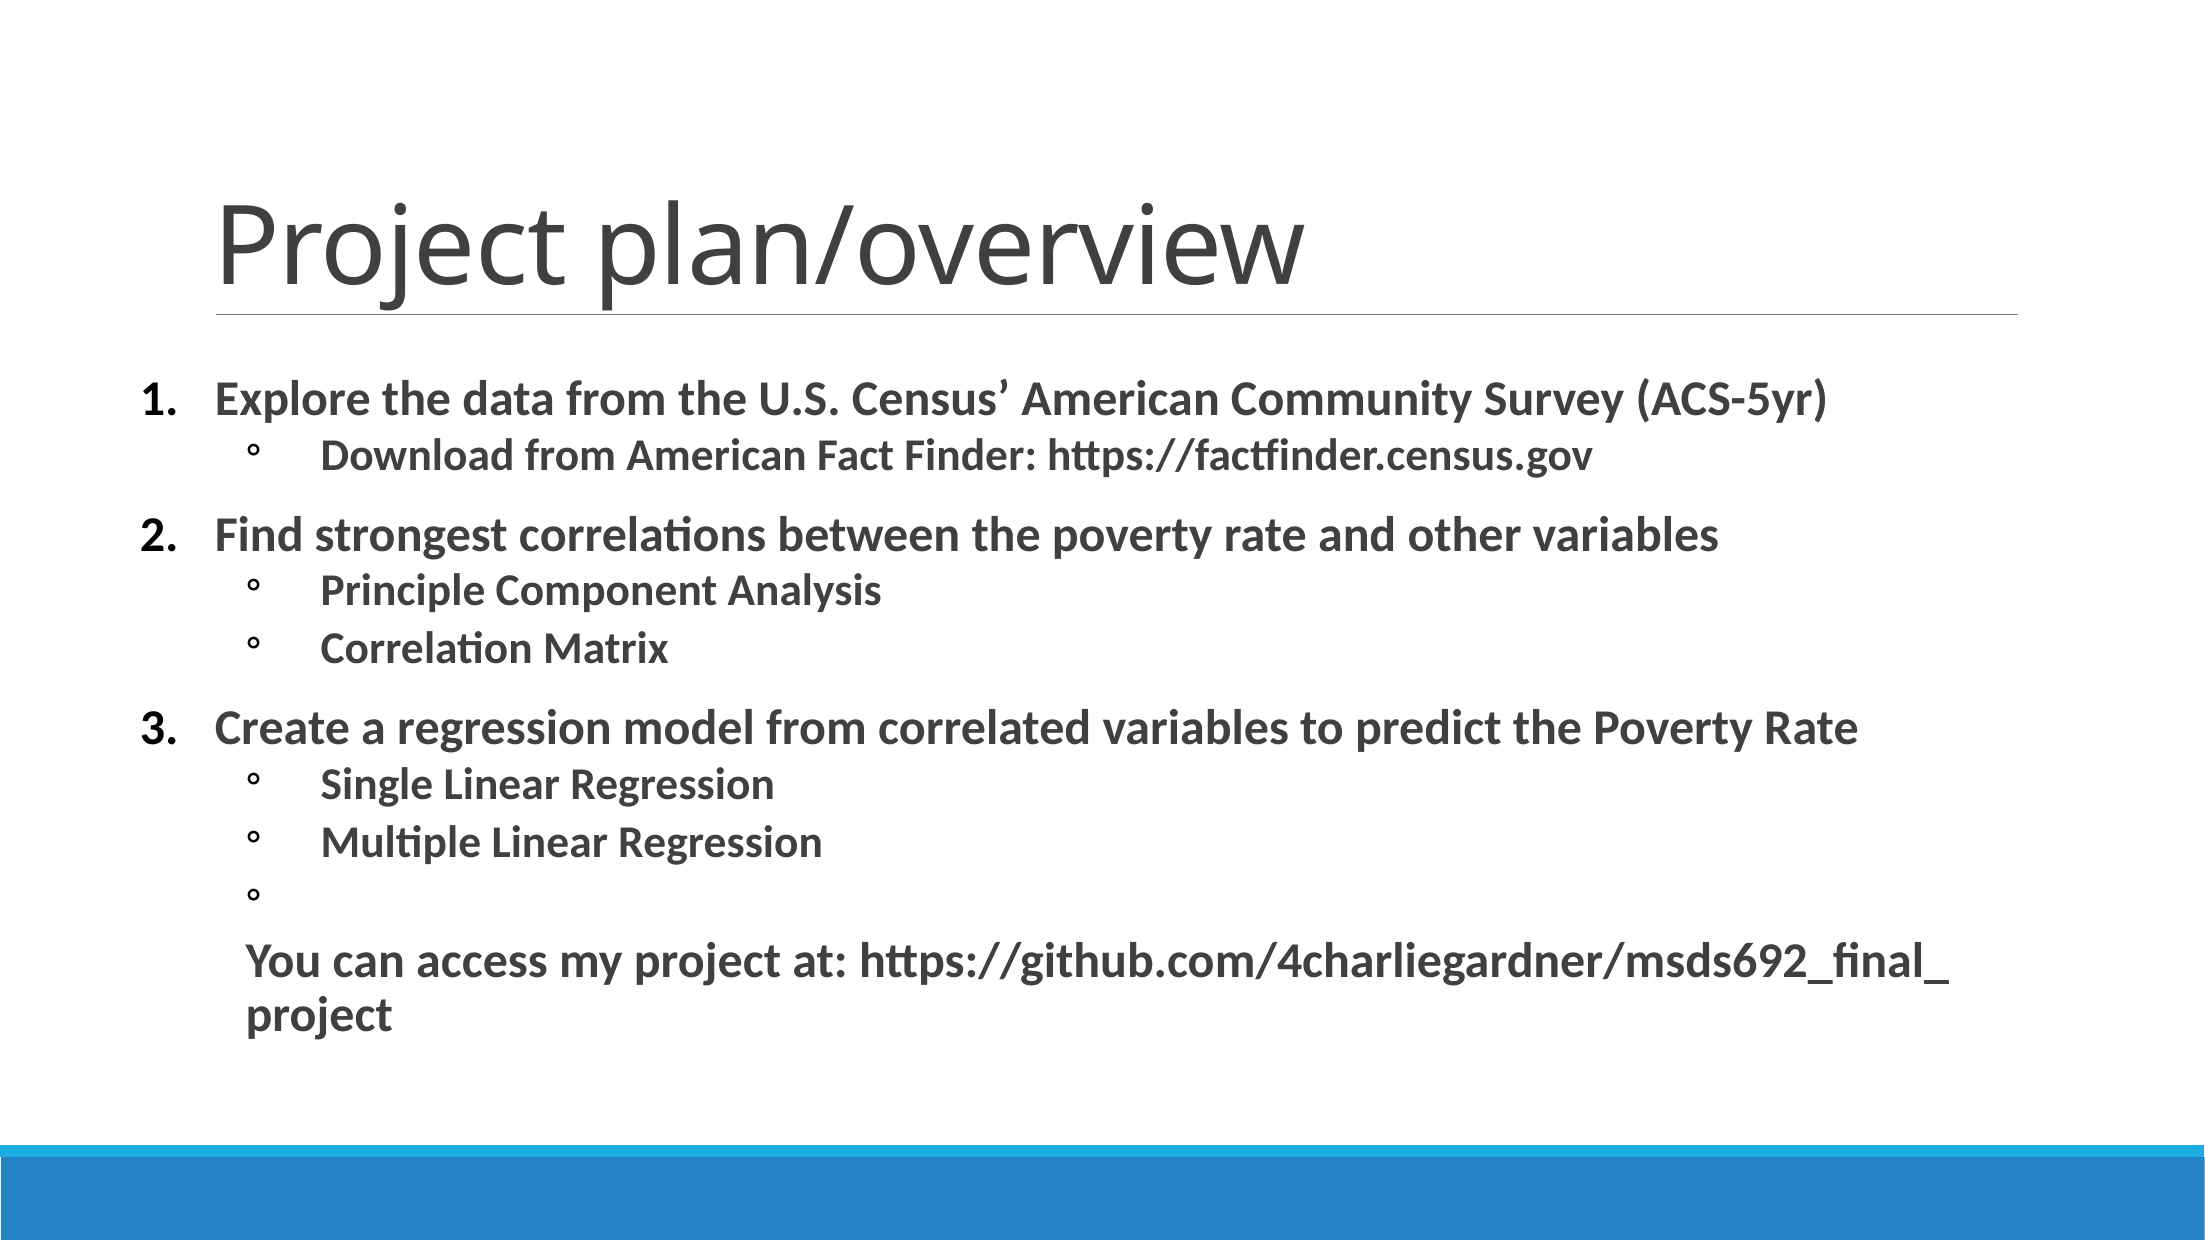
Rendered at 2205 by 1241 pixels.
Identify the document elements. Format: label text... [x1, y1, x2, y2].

list Explore the data from the U.S. Census’ American Community Survey (ACS-5yr) Download from American Fact Finder: https://factfinder.census.gov Find strongest correlations between the poverty rate and other variables Principle Component Analysis Correlation Matrix Create a regression model from correlated variables to predict the Poverty Rate Single Linear Regression Multiple Linear Regression You can access my project at: https://github.com/4charliegardner/msds692_final_project [139, 365, 2076, 1078]
title Project plan/overview [198, 51, 2018, 315]
